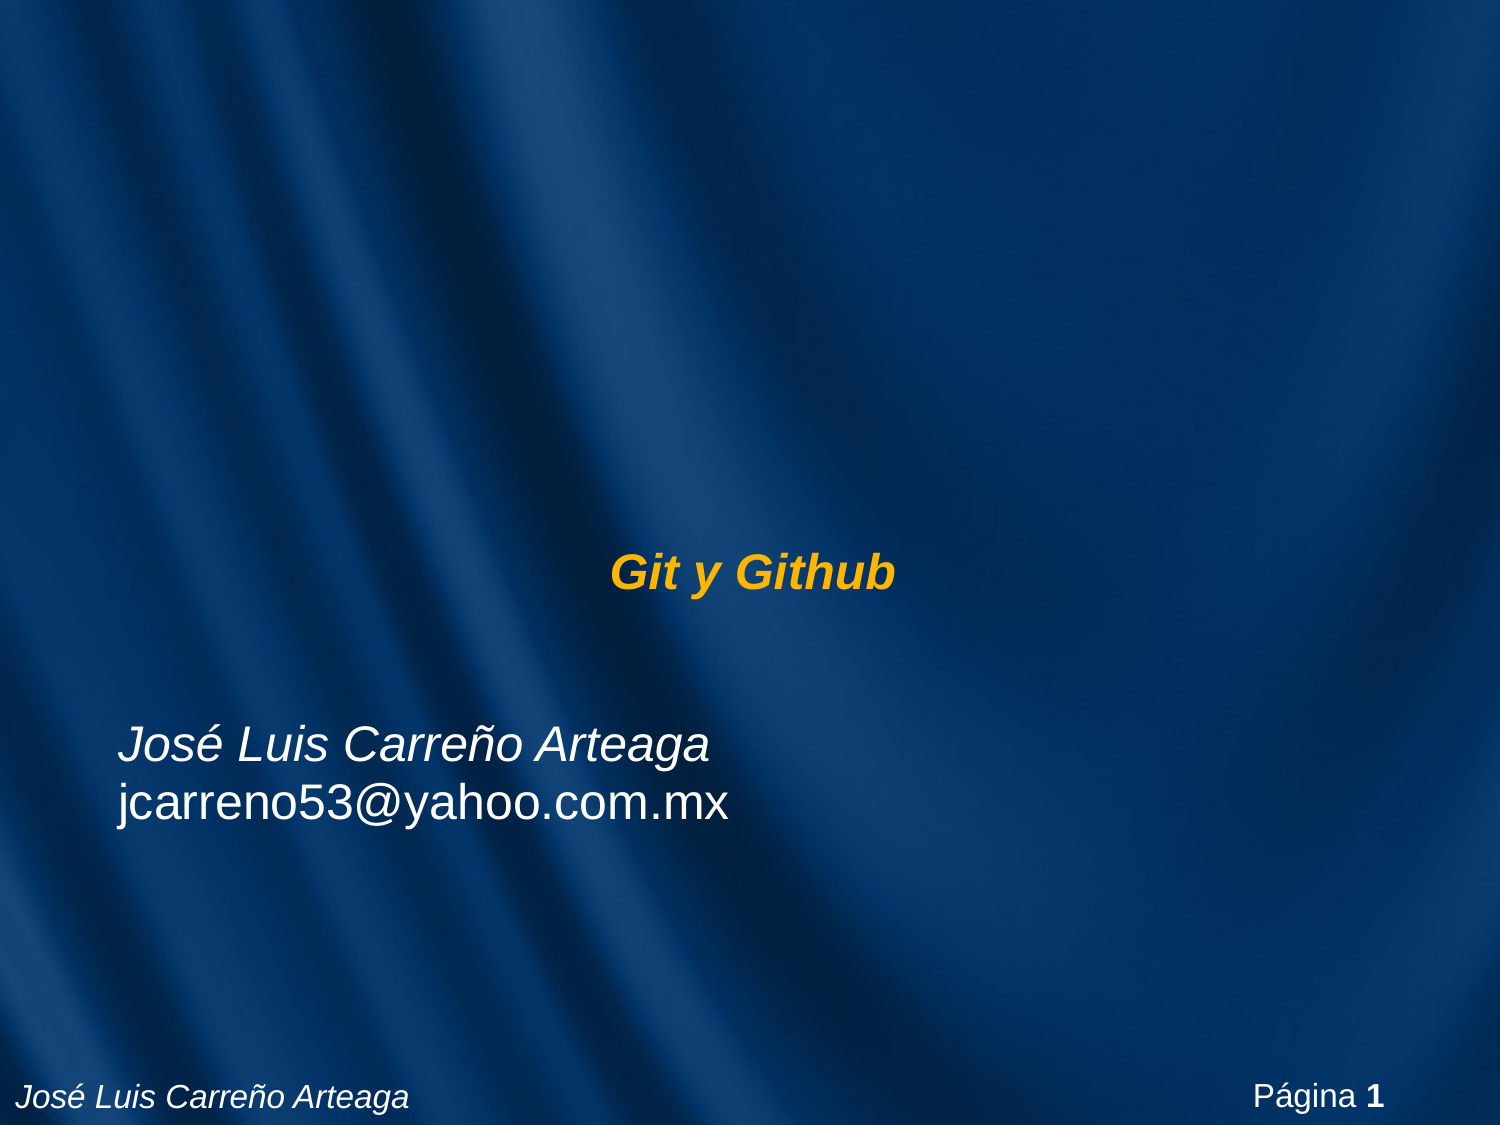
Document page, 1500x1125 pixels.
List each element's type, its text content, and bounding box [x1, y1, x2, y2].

title Git y Github [103, 530, 1404, 616]
picture [0, 0, 1500, 1125]
subtitle José Luis Carreño Arteaga jcarreno53@yahoo.com.mx [103, 700, 1386, 907]
